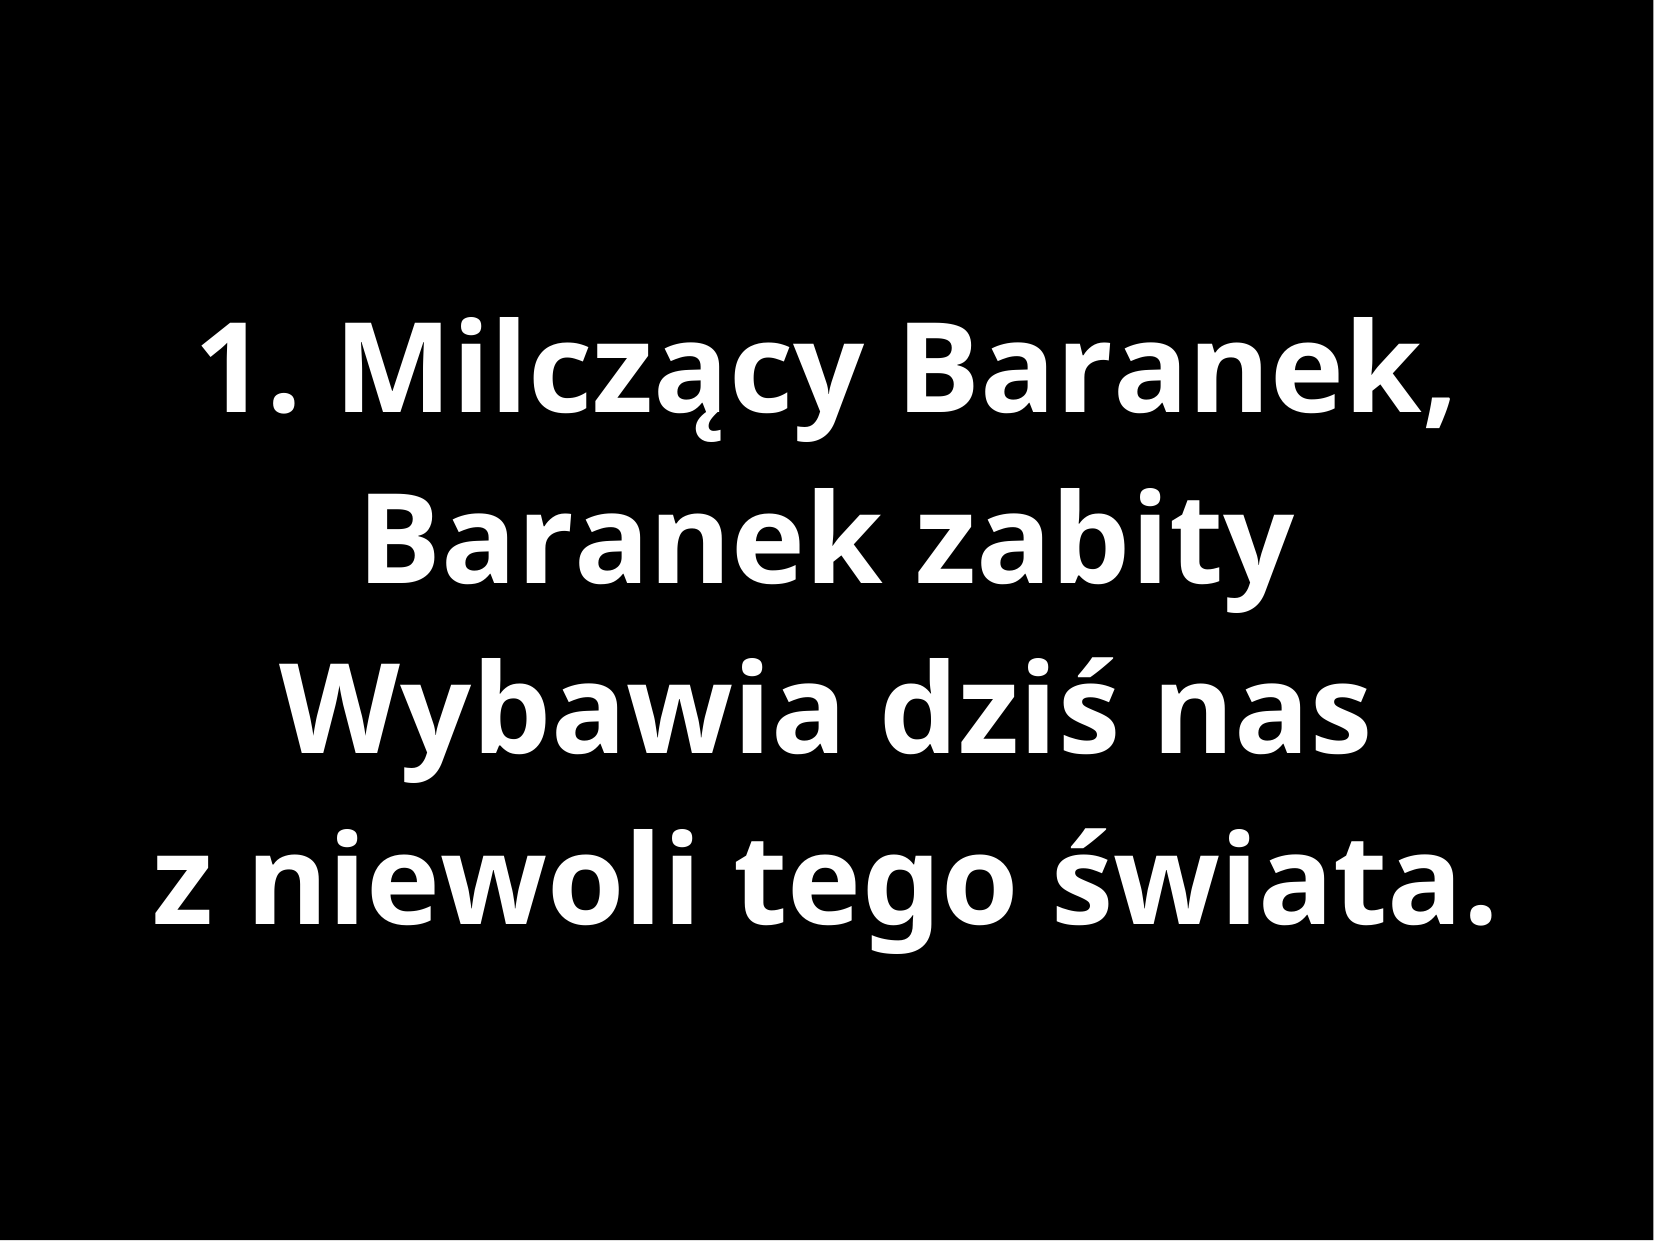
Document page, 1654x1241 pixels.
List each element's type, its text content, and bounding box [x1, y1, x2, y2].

title 1. Milczący Baranek, Baranek zabity Wybawia dziś nas z niewoli tego świata. [0, 0, 1654, 1241]
